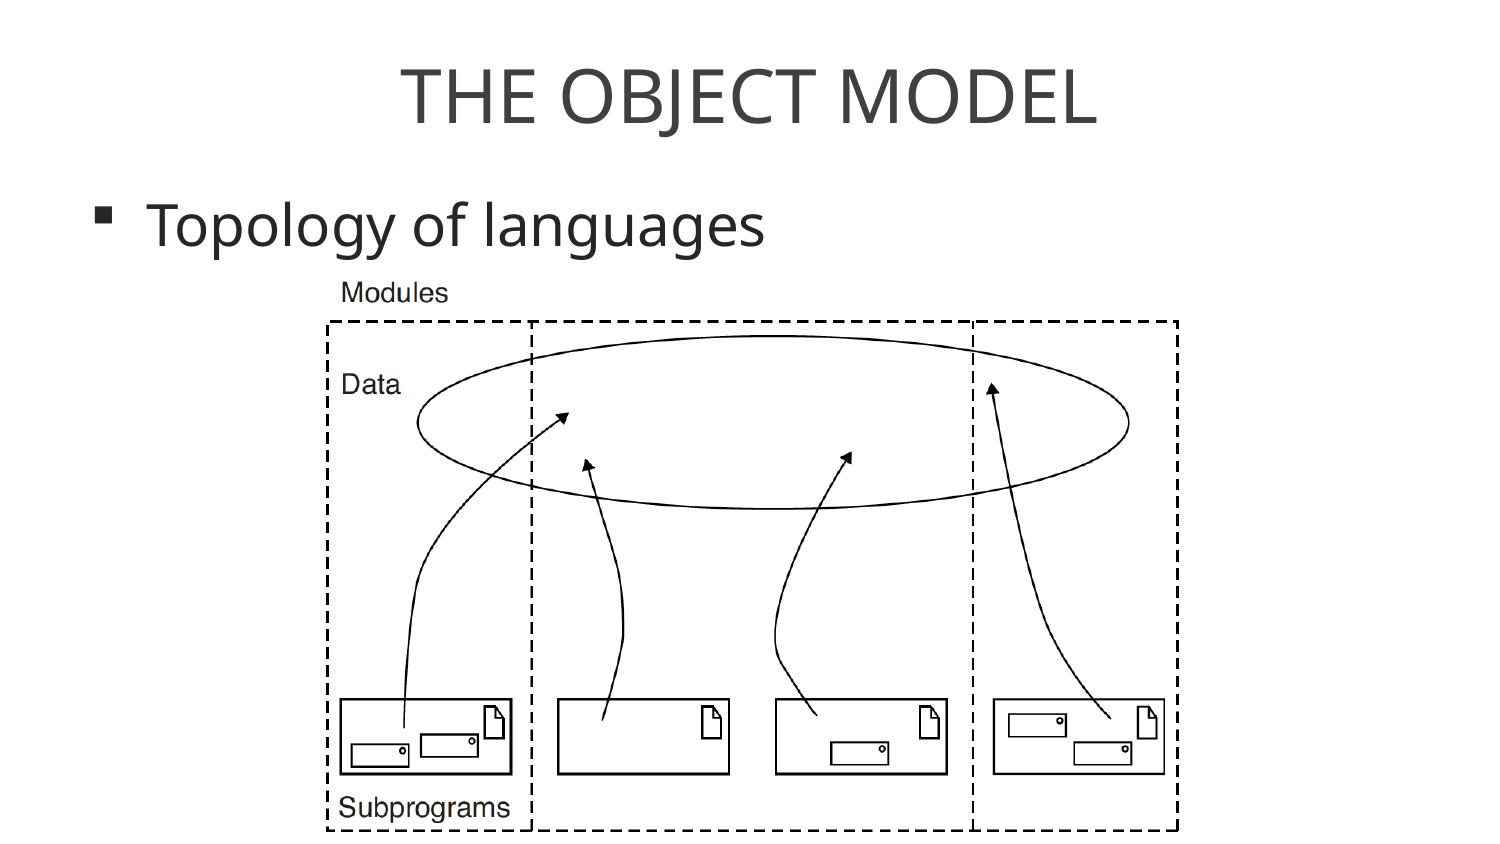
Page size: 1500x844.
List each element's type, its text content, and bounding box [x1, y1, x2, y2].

list Topology of languages [75, 180, 1425, 778]
picture [311, 262, 1190, 844]
title The object model [75, 23, 1425, 164]
